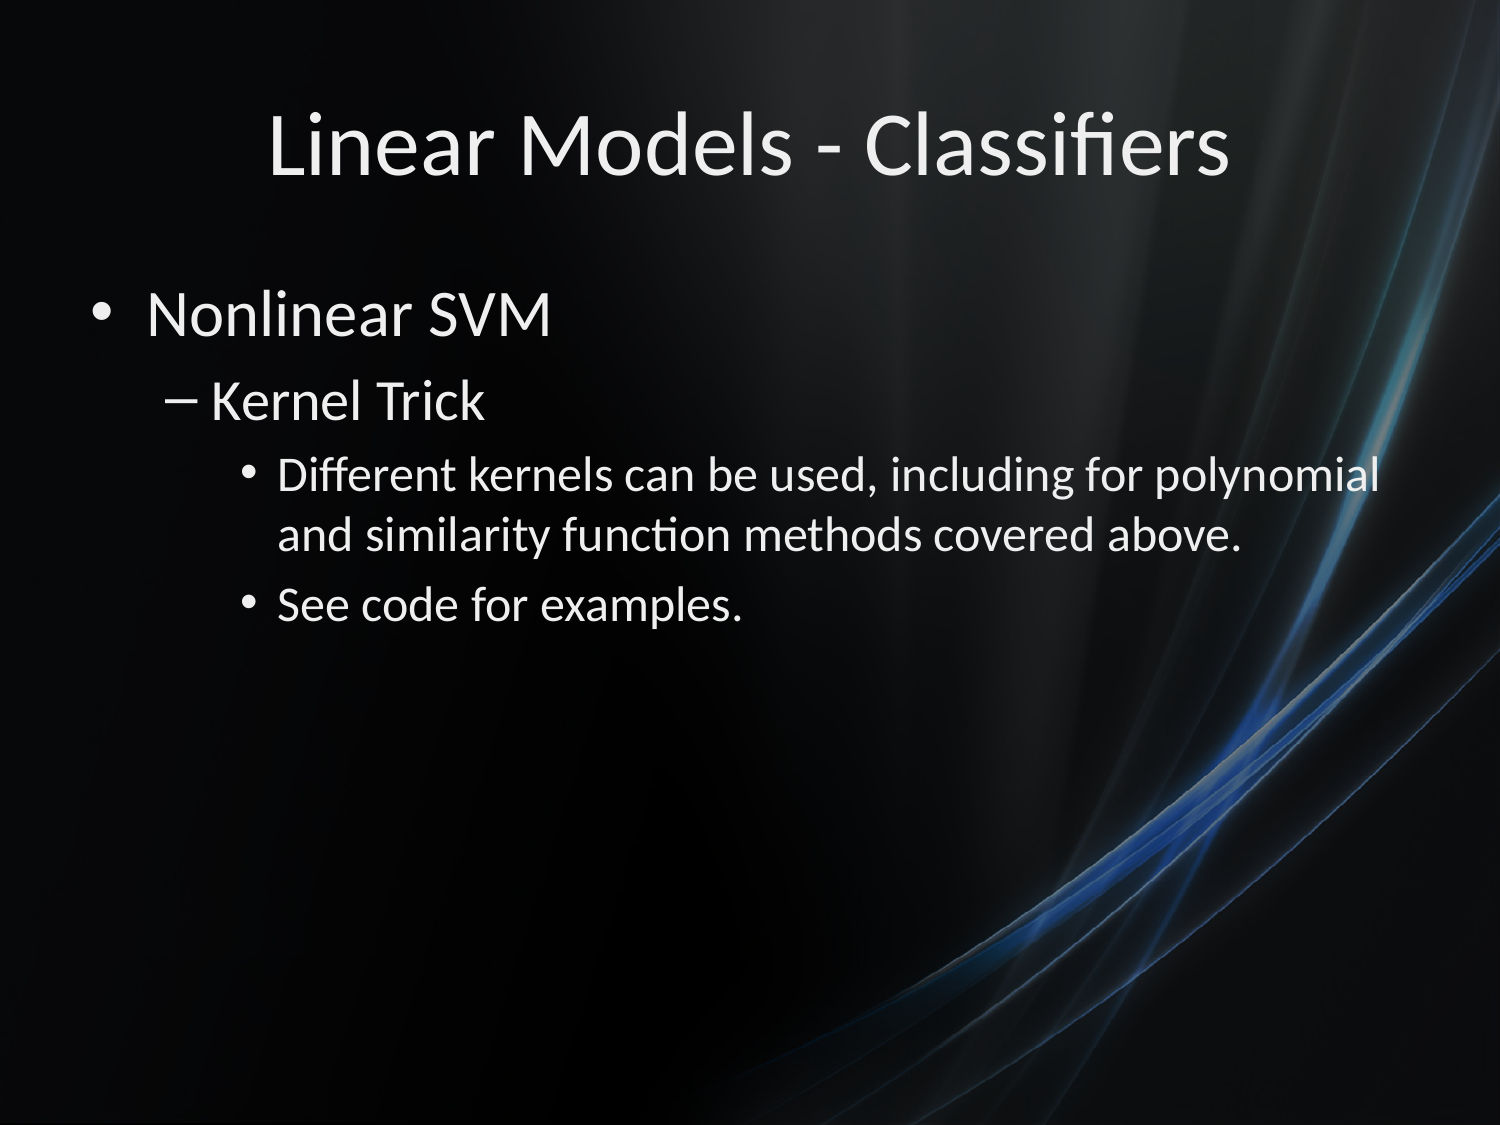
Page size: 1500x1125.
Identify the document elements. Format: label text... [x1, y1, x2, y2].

list Nonlinear SVM Kernel Trick Different kernels can be used, including for polynomial and similarity function methods covered above. See code for examples. [75, 262, 1425, 1005]
picture [0, 0, 1500, 1125]
title Linear Models - Classifiers [75, 45, 1425, 233]
